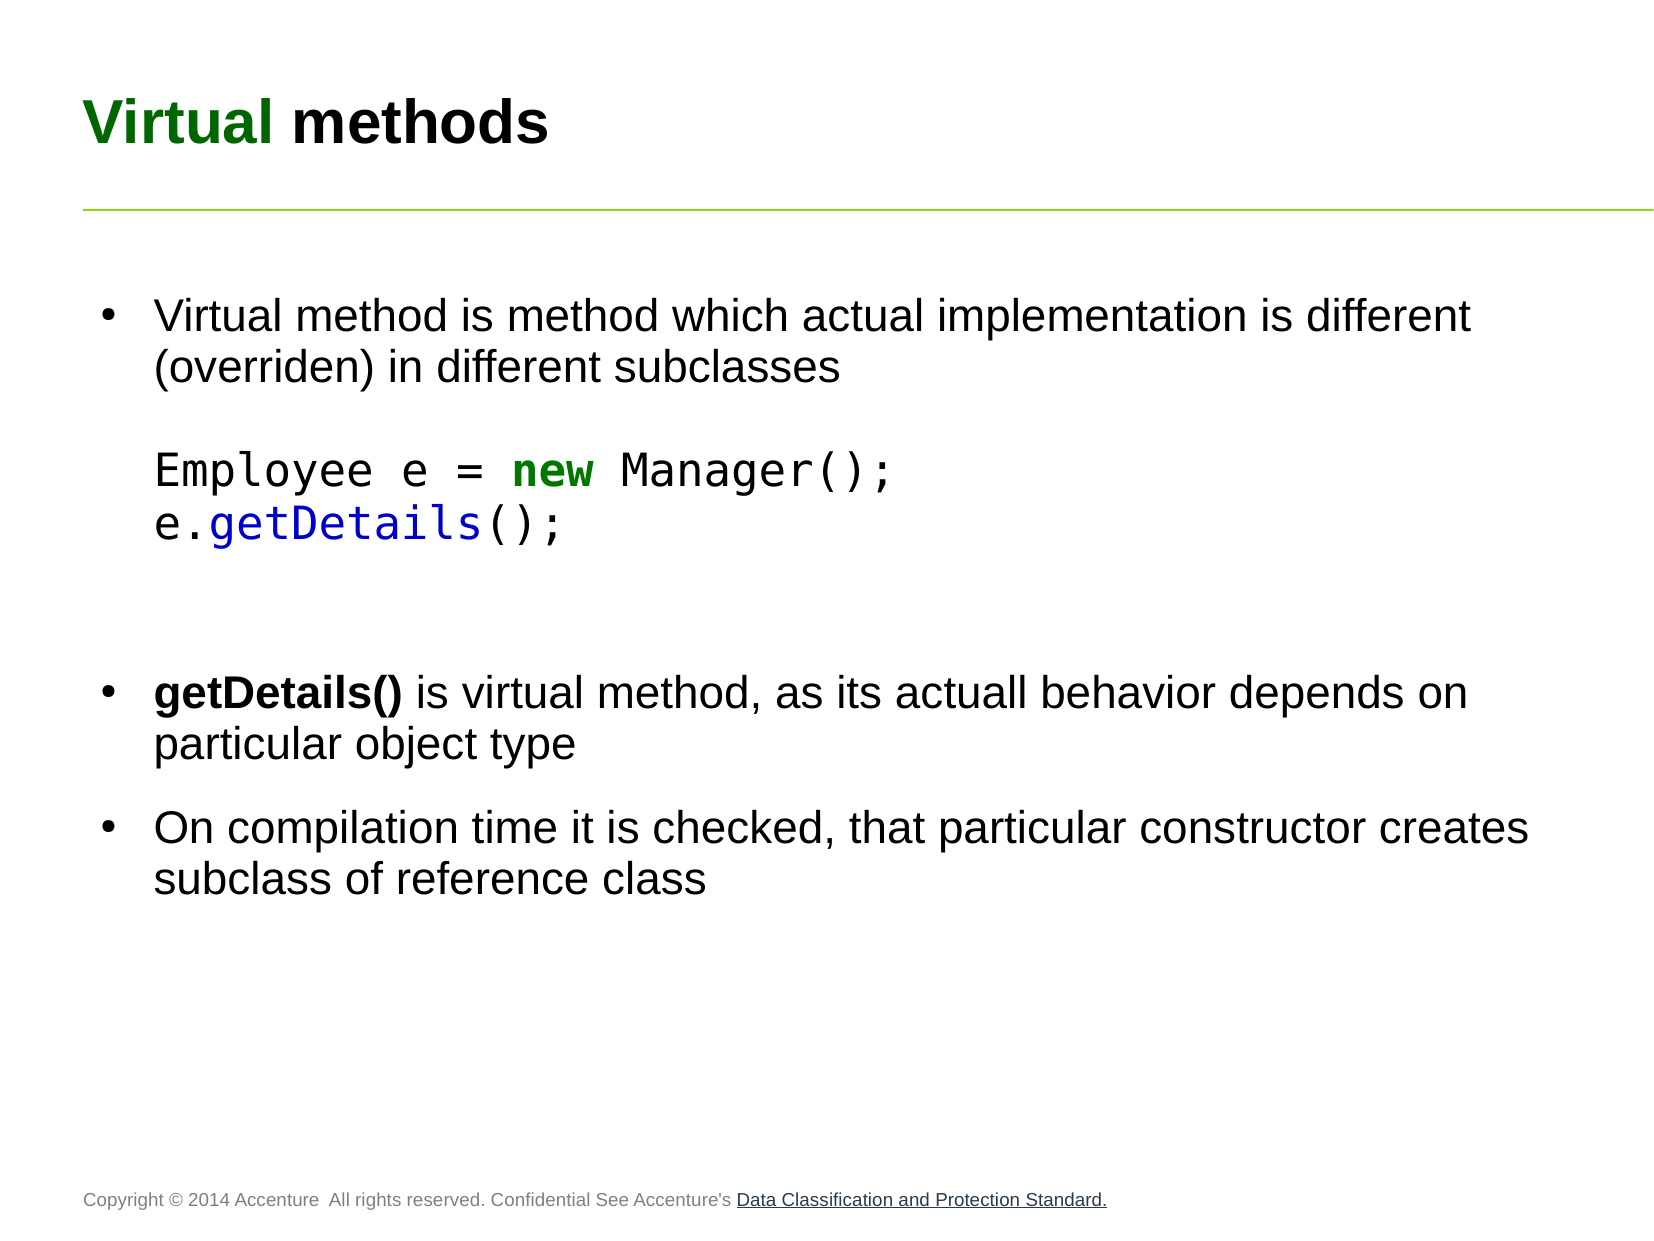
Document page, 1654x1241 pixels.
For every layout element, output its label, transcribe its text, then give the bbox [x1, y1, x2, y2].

title Virtual methods [82, 65, 1571, 179]
list Virtual method is method which actual implementation is different (overriden) in different subclasses Employee e = new Manager(); e.getDetails(); getDetails() is virtual method, as its actuall behavior depends on particular object type On compilation time it is checked, that particular constructor creates subclass of reference class [82, 290, 1538, 1010]
